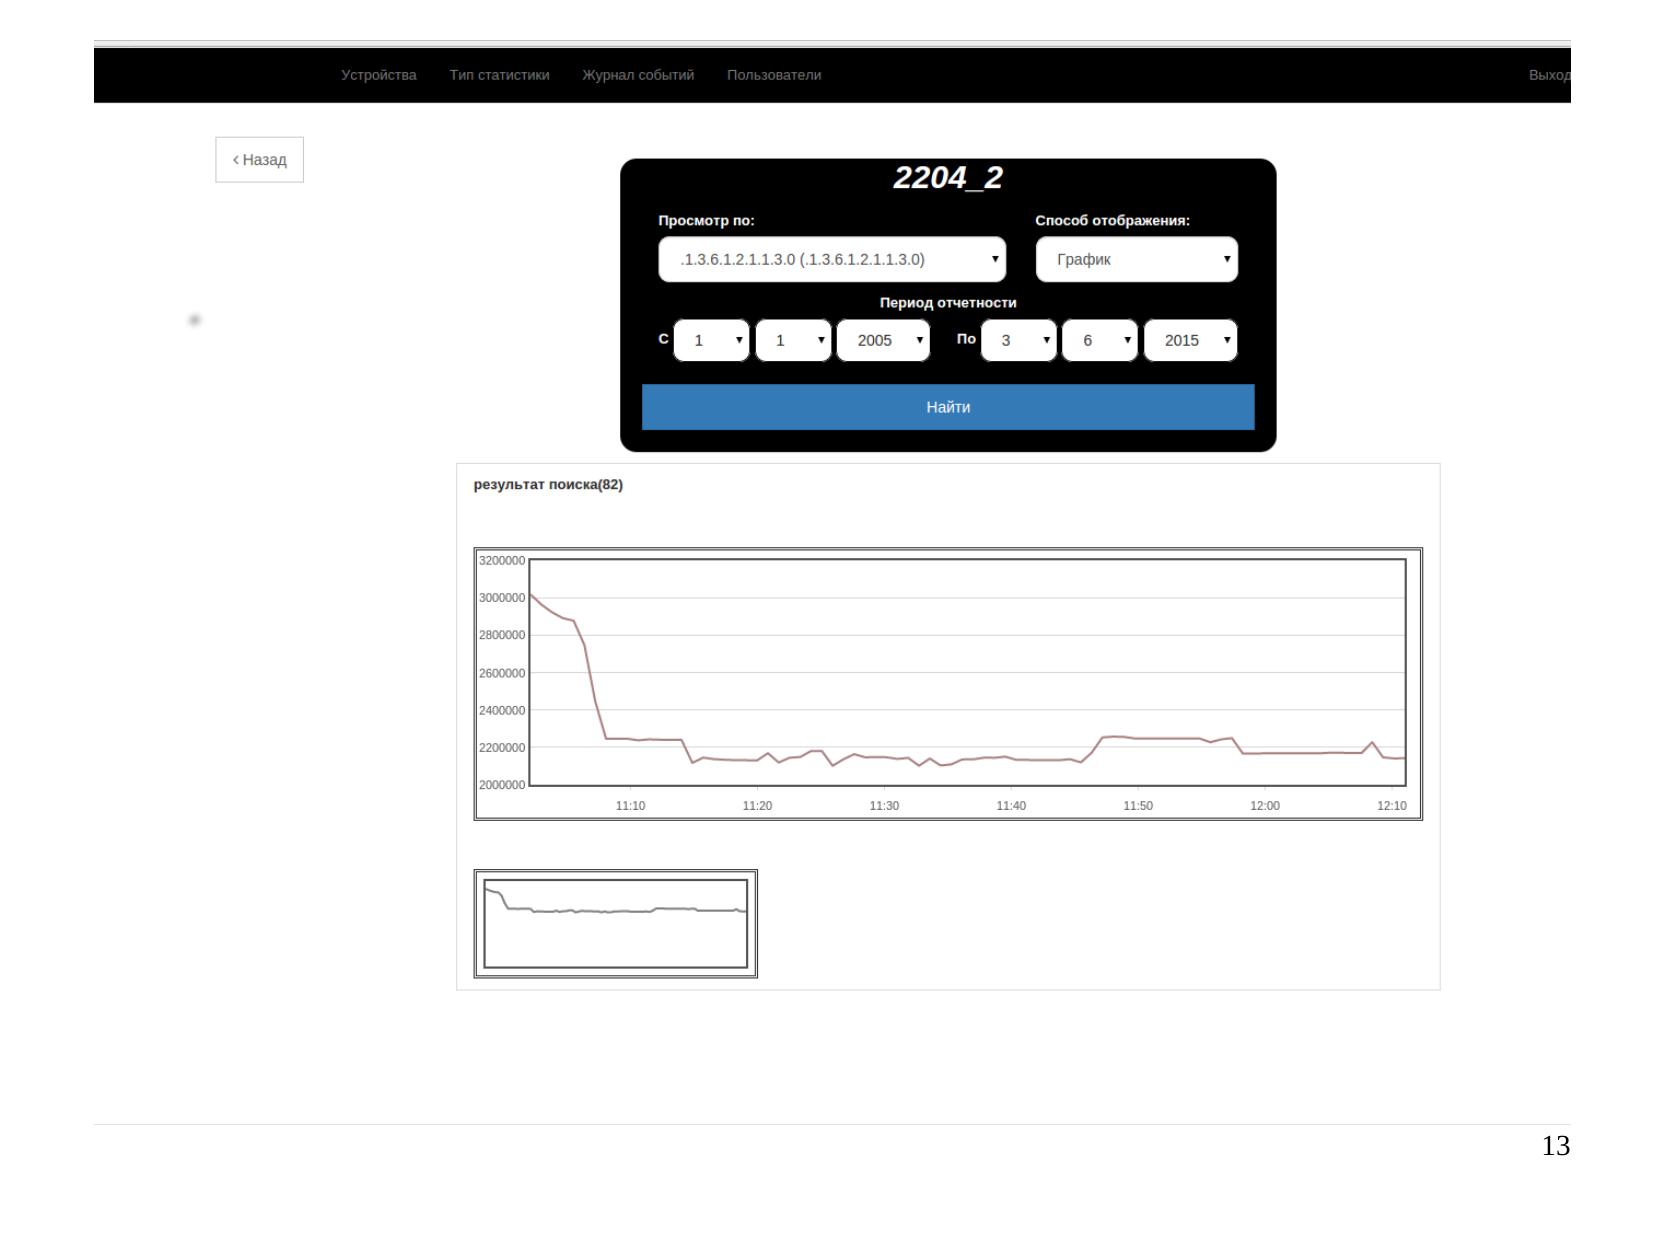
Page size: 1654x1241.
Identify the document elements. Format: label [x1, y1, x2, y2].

picture [94, 36, 1571, 1157]
